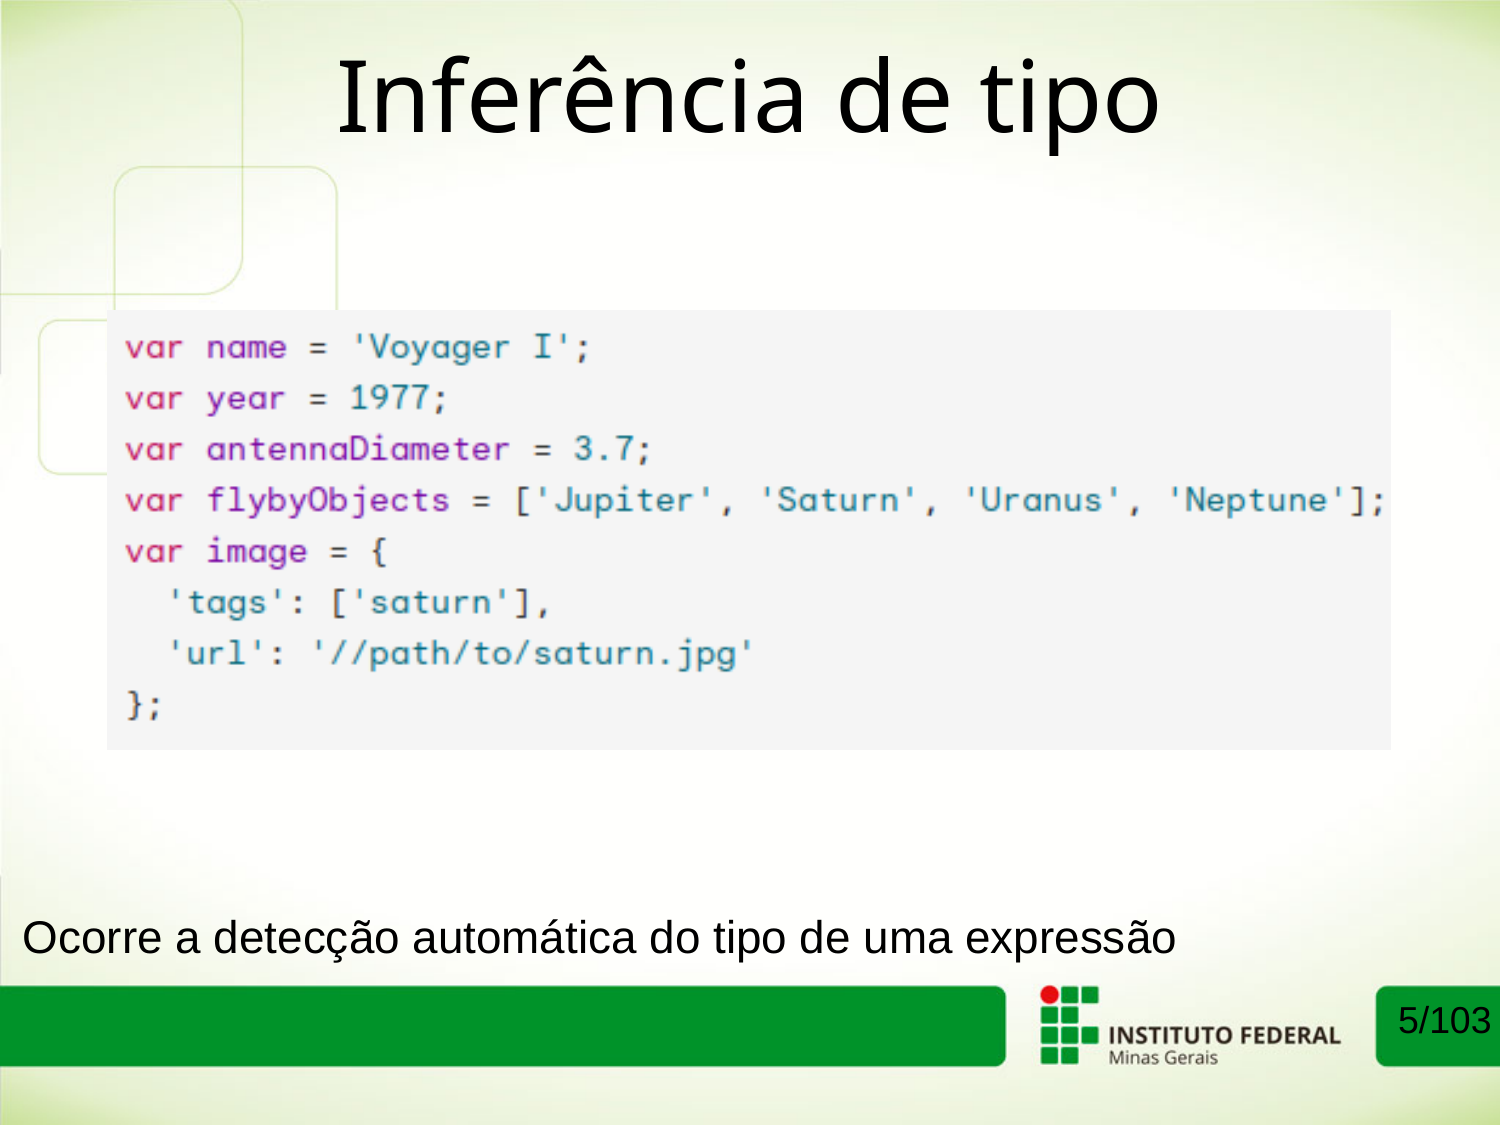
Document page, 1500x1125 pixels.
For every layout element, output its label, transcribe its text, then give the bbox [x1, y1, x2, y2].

text_box Ocorre a detecção automática do tipo de uma expressão [8, 900, 1490, 975]
text_box Inferência de tipo [74, 22, 1425, 162]
picture [0, 0, 1500, 1125]
